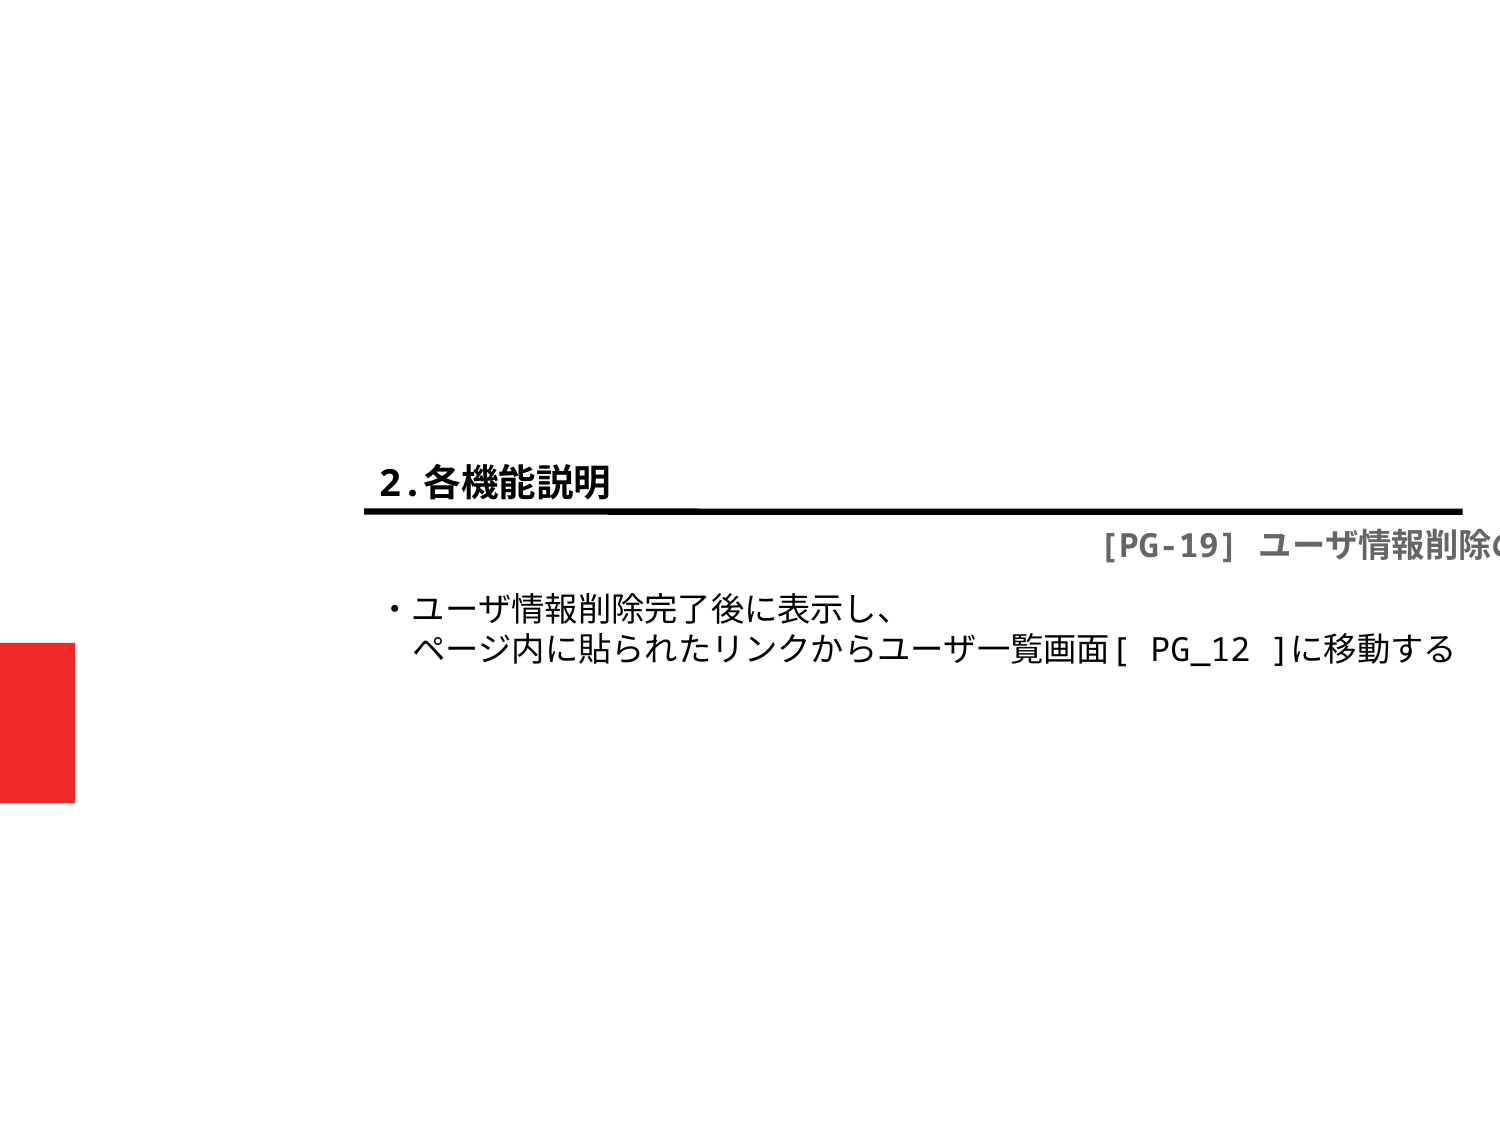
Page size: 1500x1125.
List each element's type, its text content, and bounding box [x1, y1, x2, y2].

text_box ・ユーザ情報削除完了後に表示し、 ページ内に貼られたリンクからユーザ一覧画面[ PG_12 ]に移動する [364, 580, 1471, 838]
text_box 2.各機能説明 [PG-19] ユーザ情報削除の完了 [364, 451, 1485, 614]
